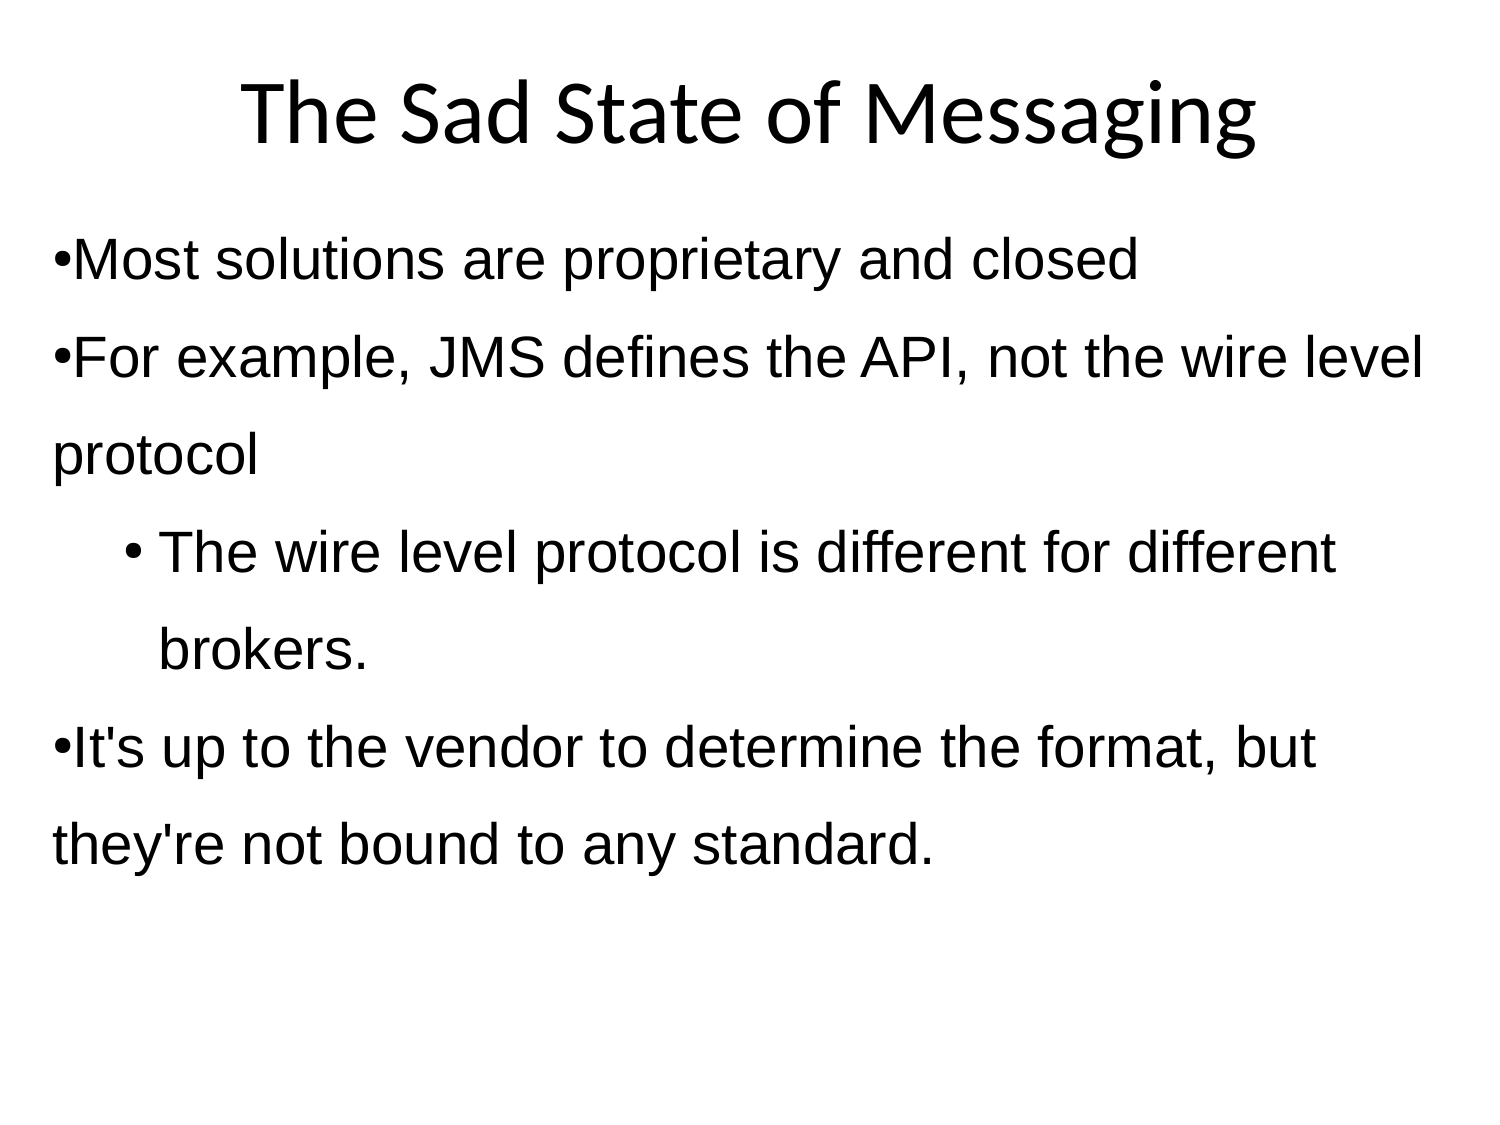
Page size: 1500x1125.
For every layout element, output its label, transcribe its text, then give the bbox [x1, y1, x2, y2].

text_box Most solutions are proprietary and closed For example, JMS defines the API, not the wire level protocol The wire level protocol is different for different brokers. It's up to the vendor to determine the format, but they're not bound to any standard. [37, 187, 1463, 950]
text_box The Sad State of Messaging [75, 45, 1425, 187]
